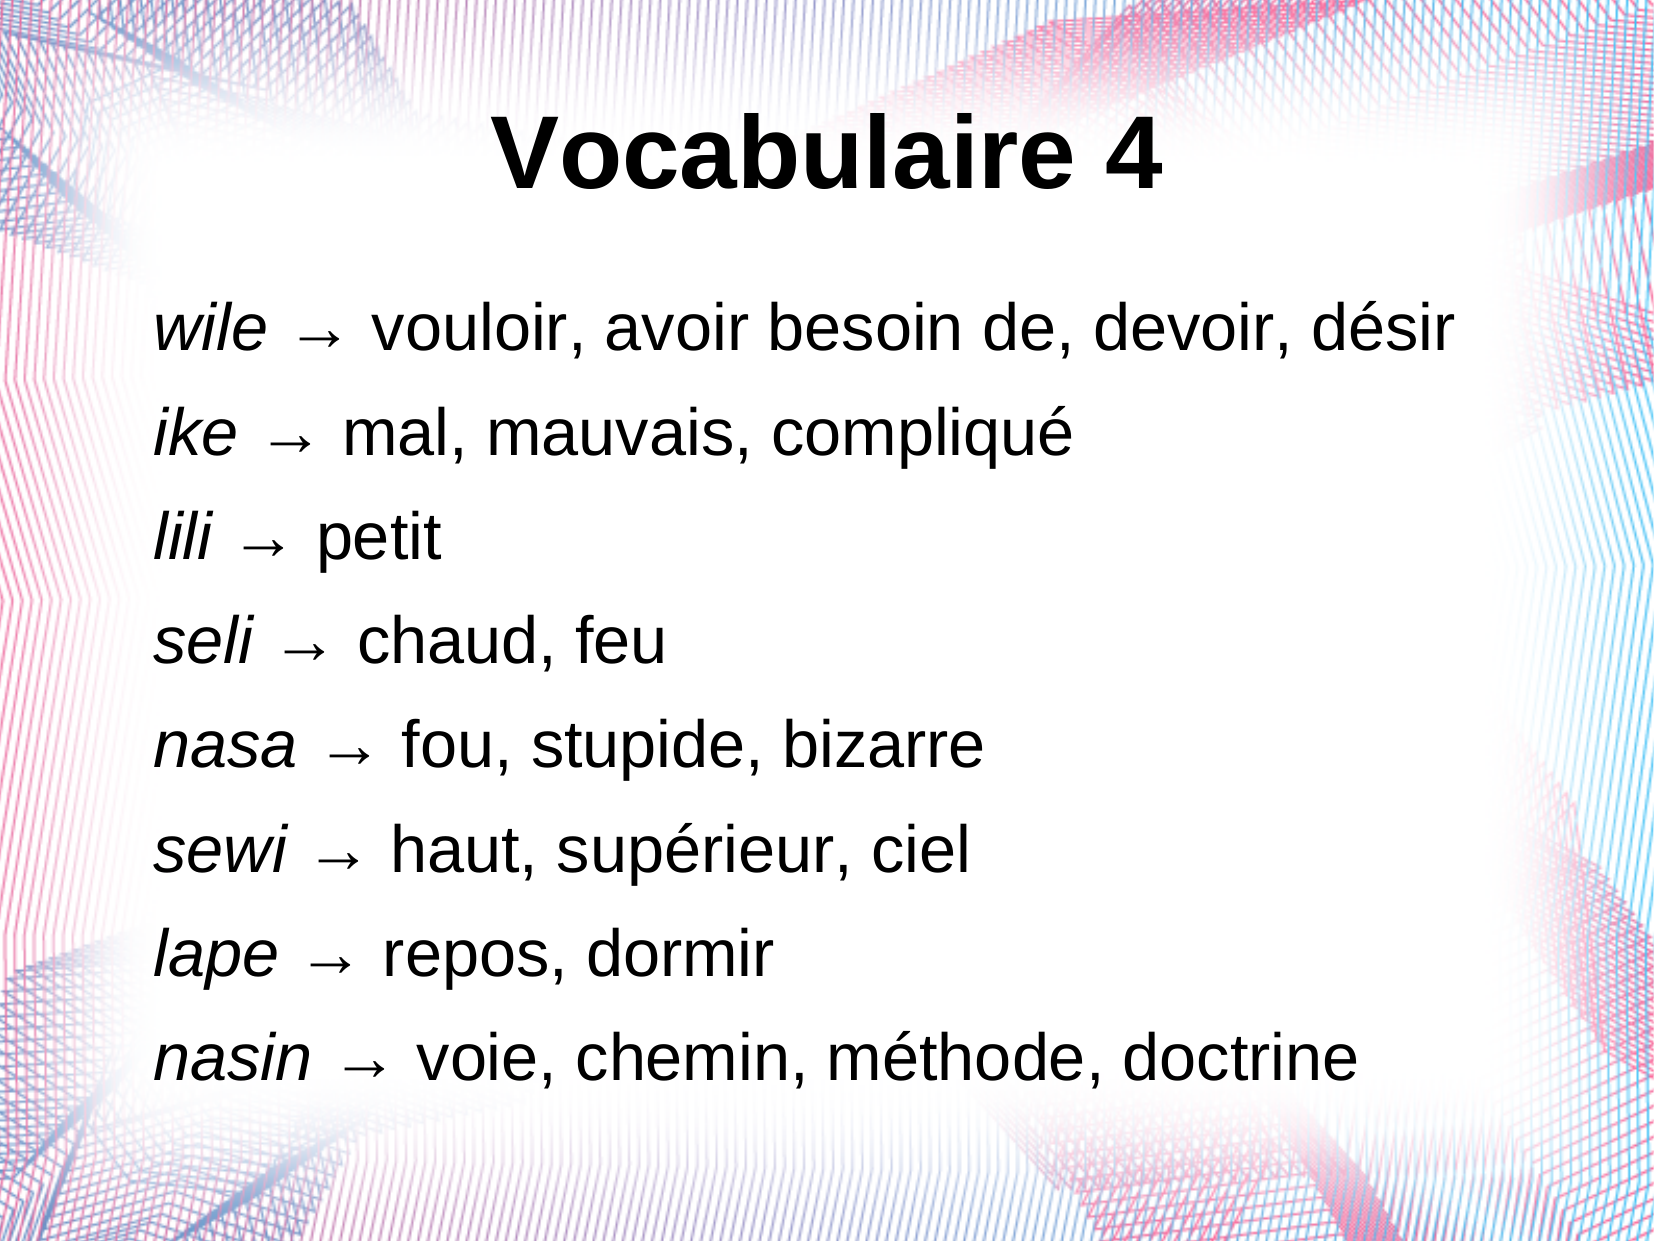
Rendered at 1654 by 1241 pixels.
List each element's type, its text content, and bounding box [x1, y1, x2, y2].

title Vocabulaire 4 [82, 49, 1571, 257]
list wile → vouloir, avoir besoin de, devoir, désir ike → mal, mauvais, compliqué lili → petit seli → chaud, feu nasa → fou, stupide, bizarre sewi → haut, supérieur, ciel lape → repos, dormir nasin → voie, chemin, méthode, doctrine [82, 290, 1571, 1096]
picture [0, 0, 1654, 1241]
